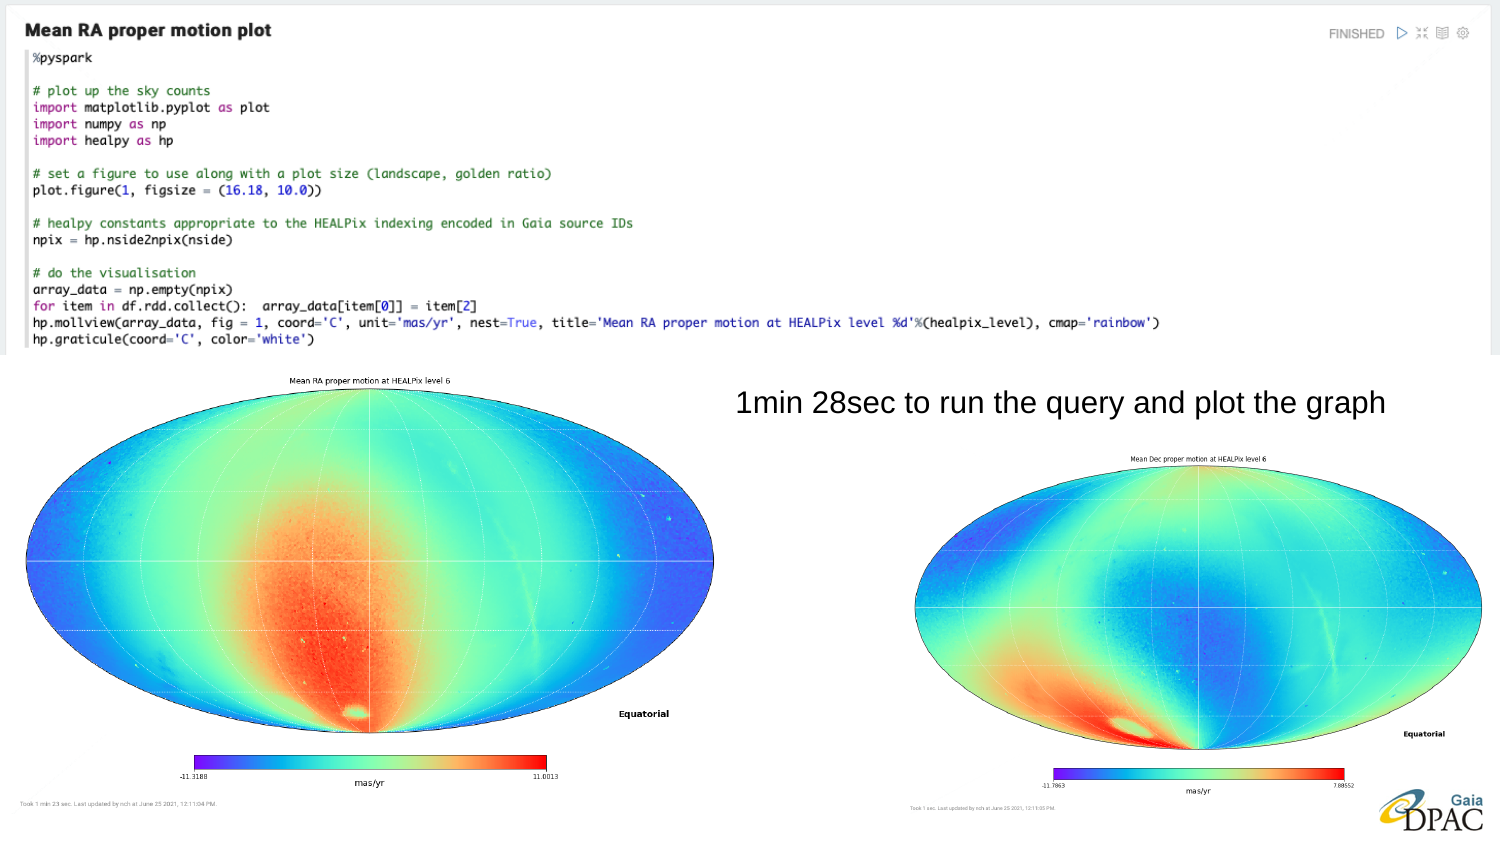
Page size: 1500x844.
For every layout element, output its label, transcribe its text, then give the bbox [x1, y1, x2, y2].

picture [0, 0, 1500, 355]
text_box 1min 28sec to run the query and plot the graph [720, 367, 1420, 436]
picture [903, 446, 1500, 844]
picture [10, 365, 730, 814]
